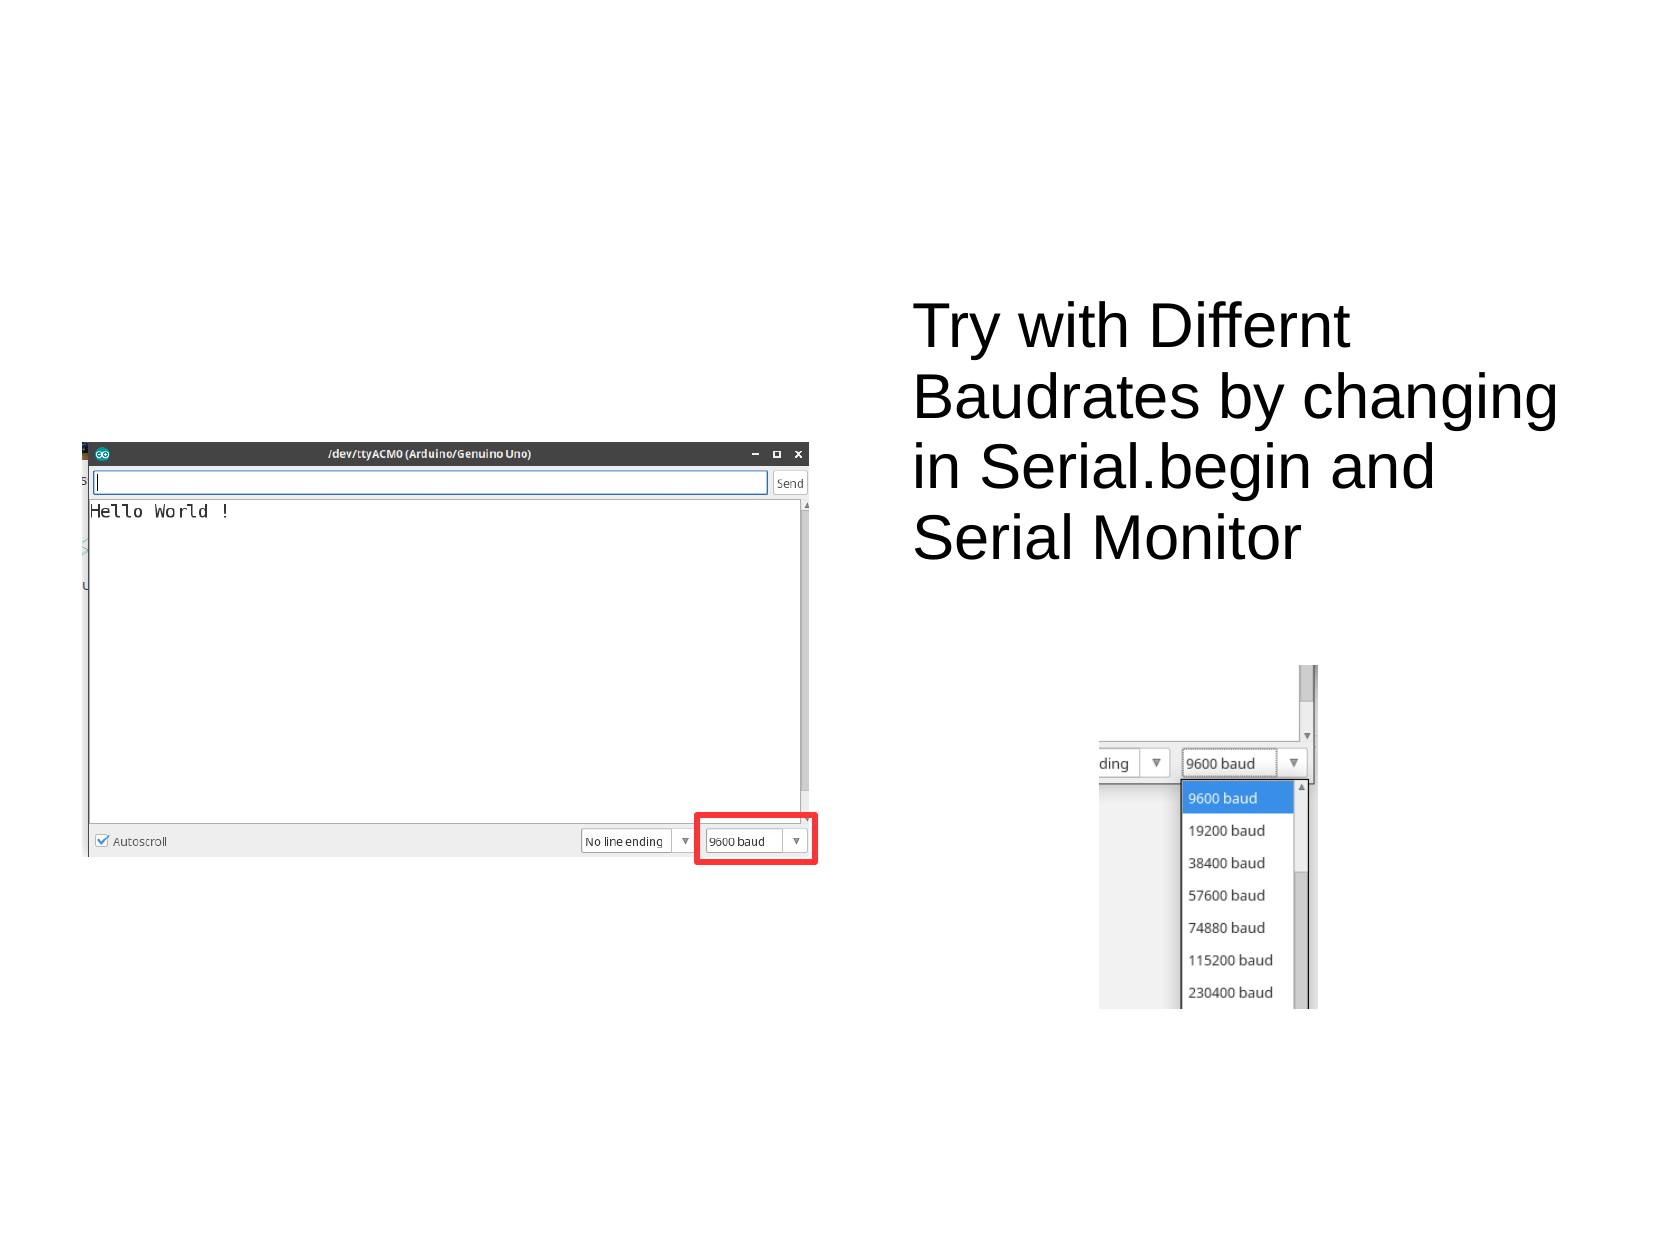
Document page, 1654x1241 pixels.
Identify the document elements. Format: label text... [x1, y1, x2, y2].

picture [1099, 665, 1318, 1009]
picture [82, 442, 809, 857]
list Try with Differnt Baudrates by changing in Serial.begin and Serial Monitor [845, 290, 1572, 634]
picture [700, 818, 809, 857]
